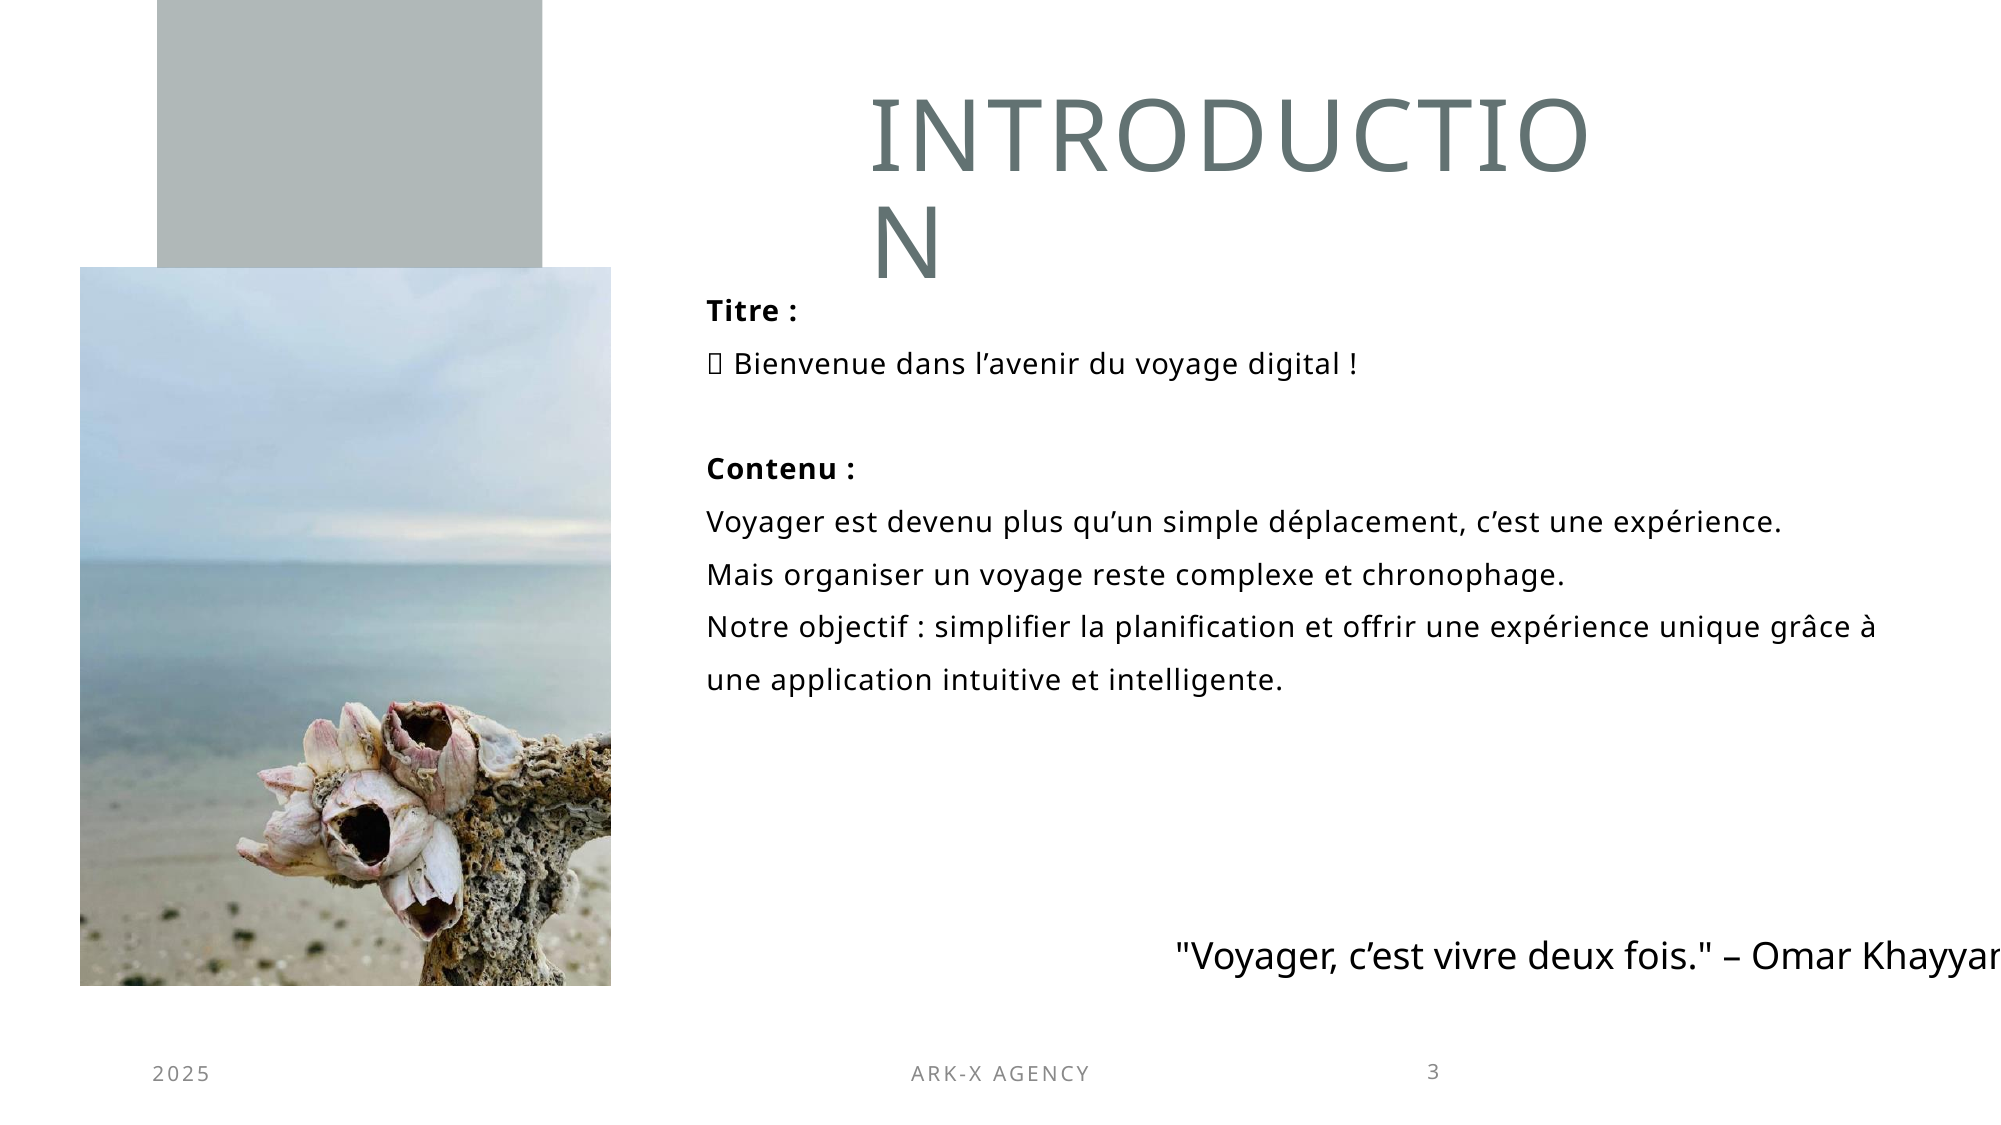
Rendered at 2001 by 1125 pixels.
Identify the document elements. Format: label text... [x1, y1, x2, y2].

text_box 2025 [137, 1042, 588, 1103]
list Titre : ✨ Bienvenue dans l’avenir du voyage digital ! Contenu : Voyager est devenu plus qu’un simple déplacement, c’est une expérience. Mais organiser un voyage reste complexe et chronophage. Notre objectif : simplifier la planification et offrir une expérience unique grâce à une application intuitive et intelligente. [691, 267, 1920, 734]
text_box [157, 0, 542, 268]
text_box "Voyager, c’est vivre deux fois." – Omar Khayyam [1160, 924, 2000, 986]
title Introduction [854, 77, 1661, 202]
text_box Ark-x agency [662, 1042, 1338, 1103]
picture [80, 267, 611, 986]
text_box 3 [1412, 1042, 1863, 1103]
